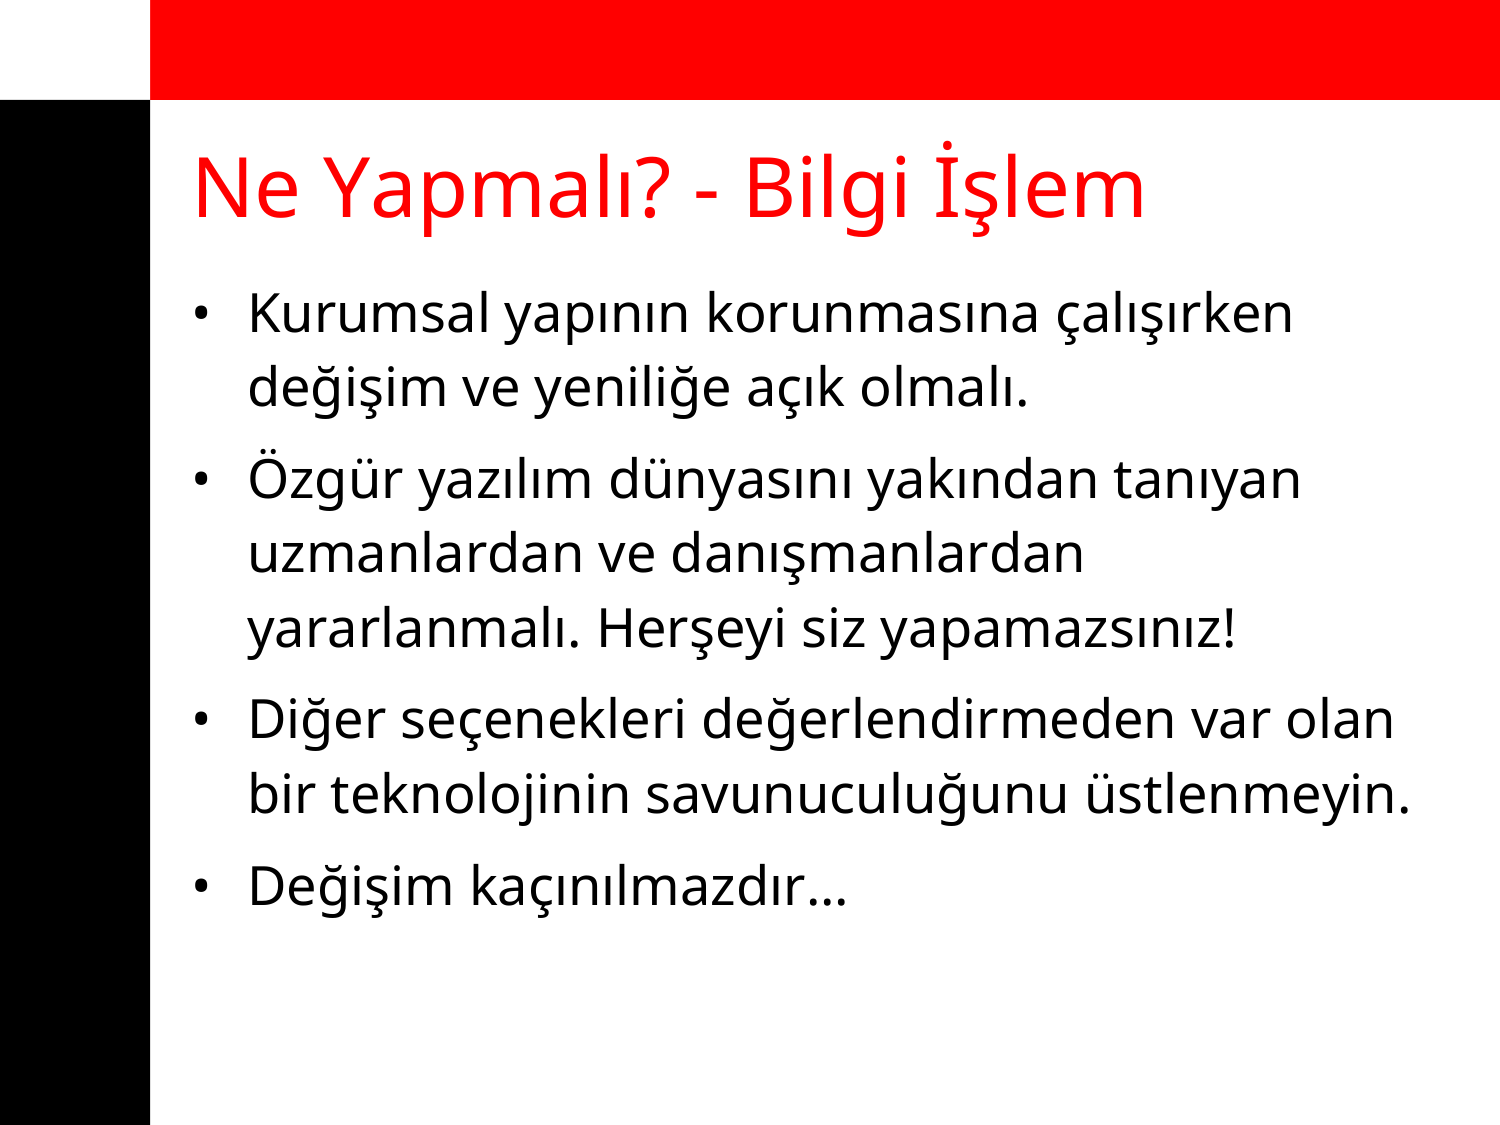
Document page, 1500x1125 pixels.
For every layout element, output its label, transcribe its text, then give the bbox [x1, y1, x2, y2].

list Kurumsal yapının korunmasına çalışırken değişim ve yeniliğe açık olmalı. Özgür yazılım dünyasını yakından tanıyan uzmanlardan ve danışmanlardan yararlanmalı. Herşeyi siz yapamazsınız! Diğer seçenekleri değerlendirmeden var olan bir teknolojinin savunuculuğunu üstlenmeyin. Değişim kaçınılmazdır... [177, 265, 1447, 840]
title Ne Yapmalı? - Bilgi İşlem [177, 103, 1388, 265]
